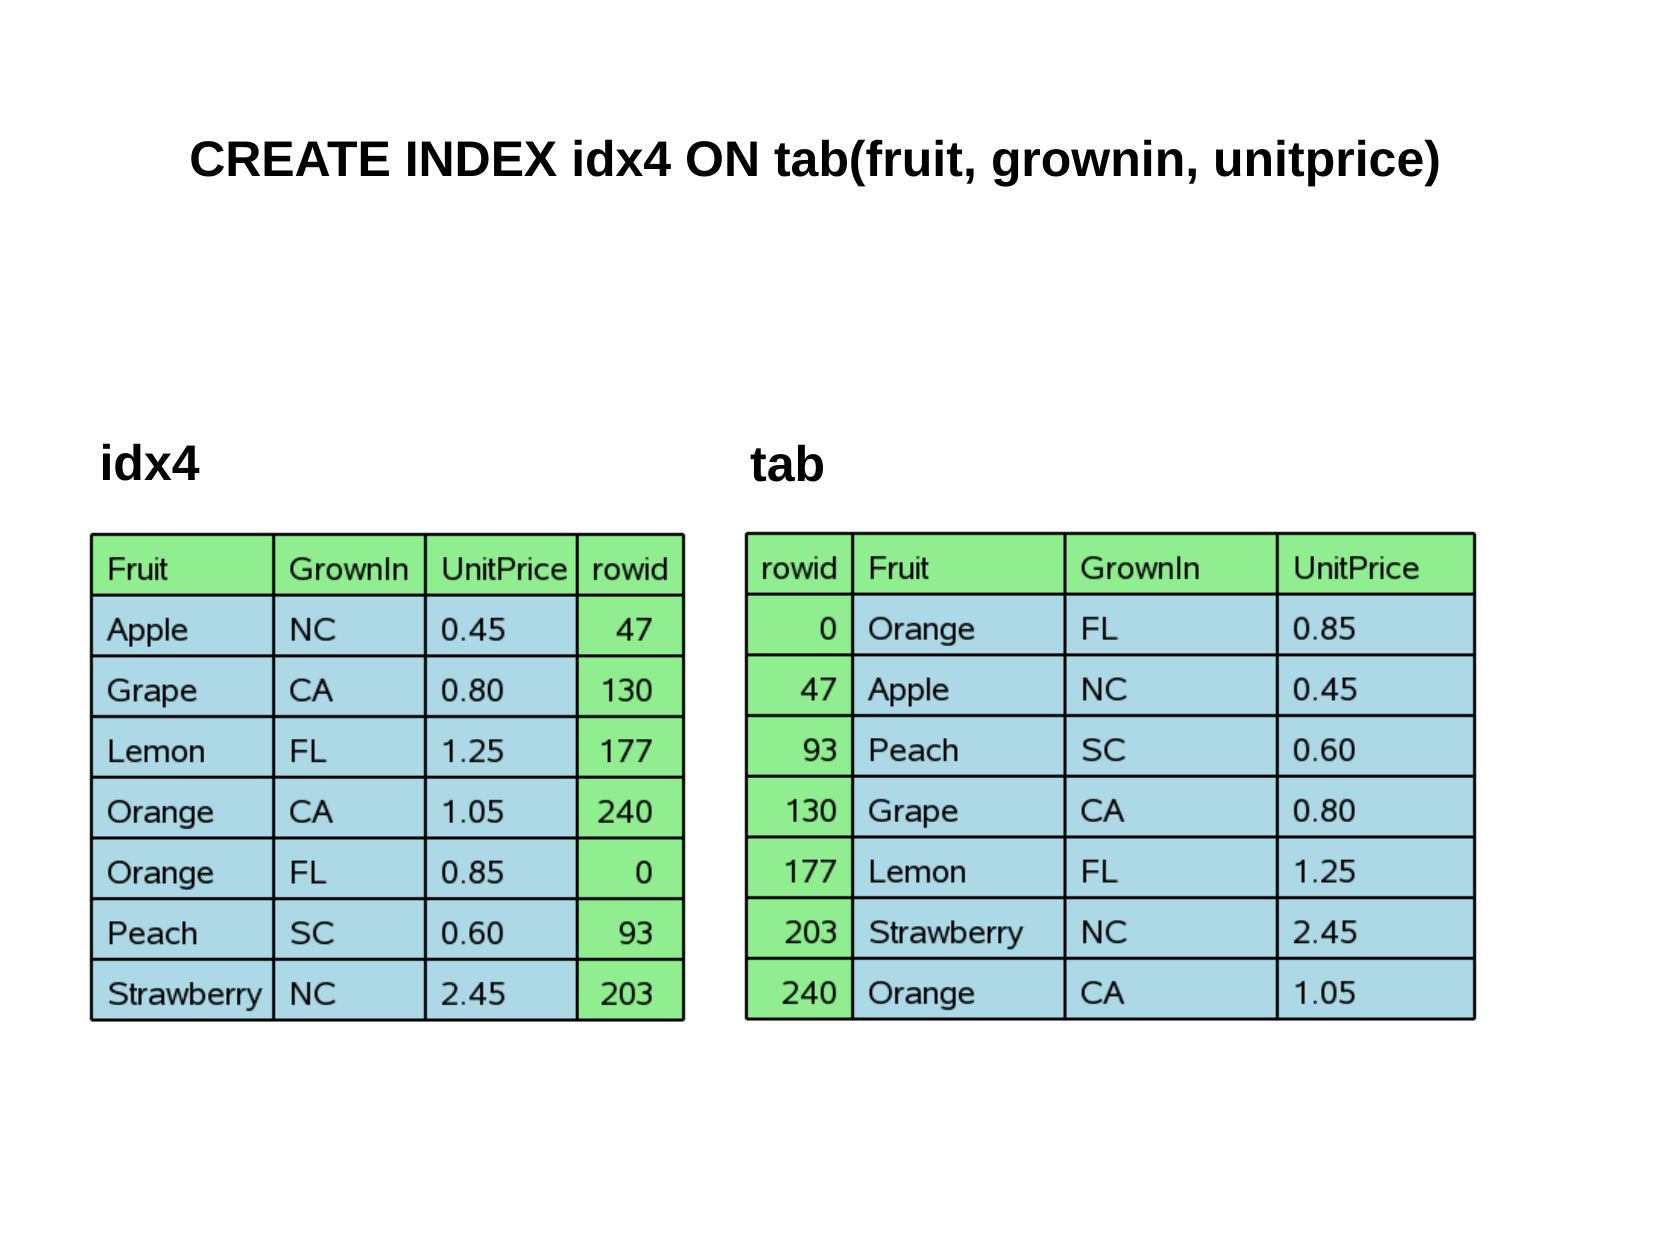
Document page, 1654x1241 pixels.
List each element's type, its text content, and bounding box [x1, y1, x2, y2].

picture [730, 517, 1490, 1036]
text_box CREATE INDEX idx4 ON tab(fruit, grownin, unitprice) [174, 124, 1458, 197]
picture [75, 518, 699, 1037]
text_box idx4 [84, 427, 215, 501]
text_box tab [735, 428, 841, 502]
